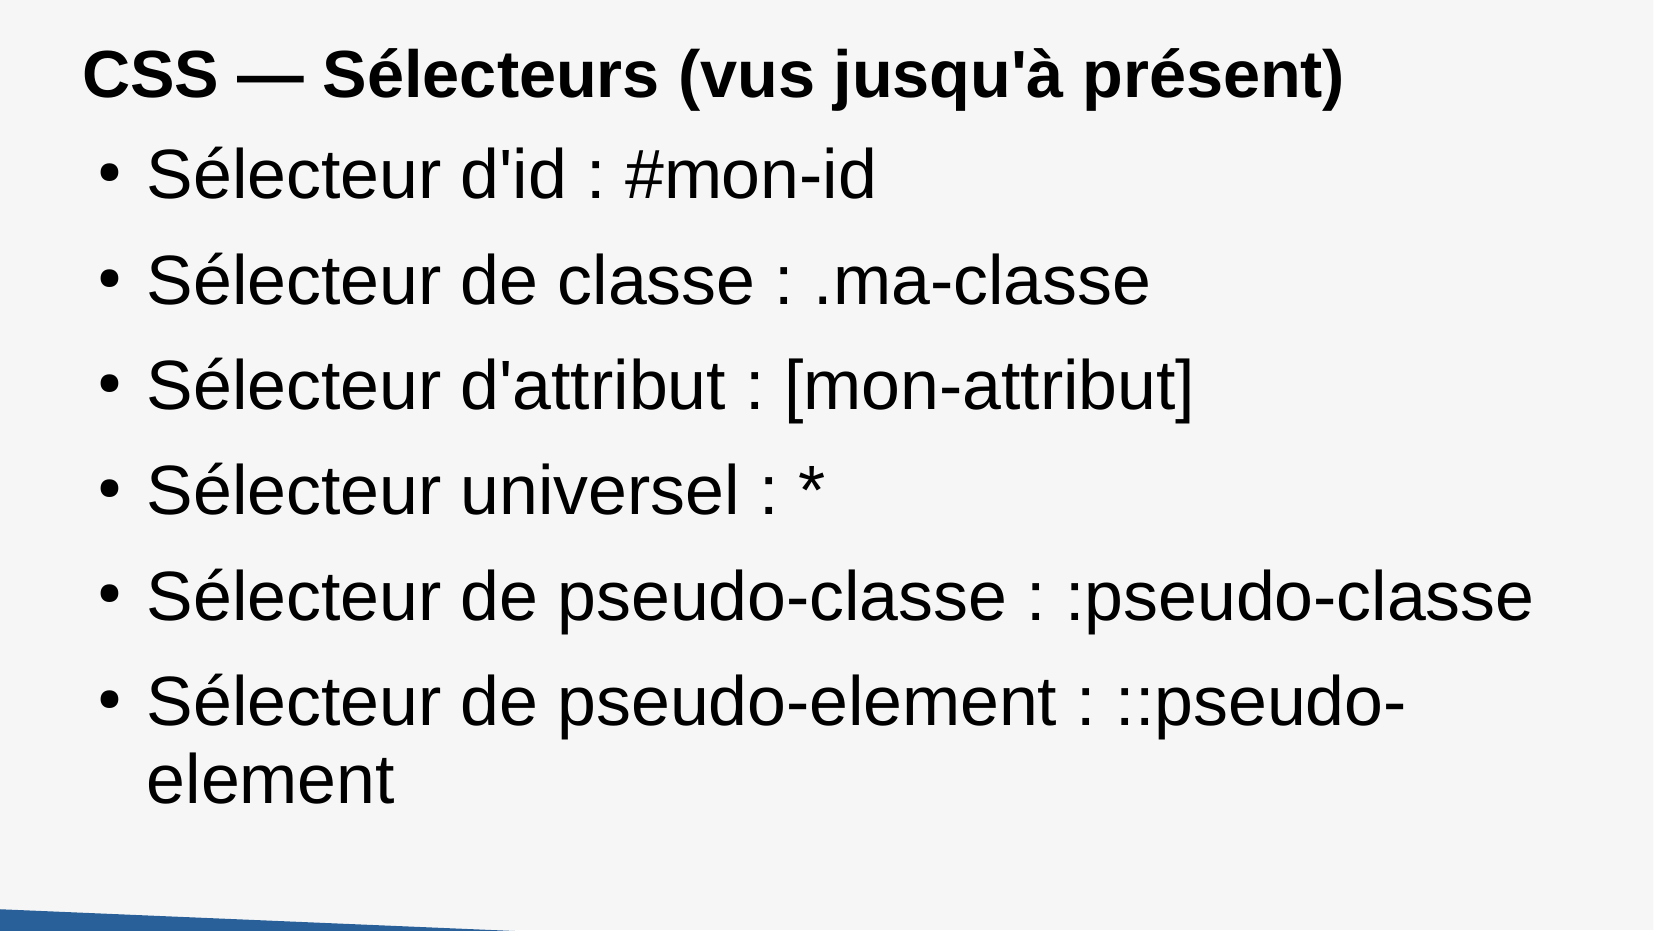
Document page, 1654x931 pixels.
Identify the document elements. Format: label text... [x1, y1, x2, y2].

title CSS — Sélecteurs (vus jusqu'à présent) [82, 37, 1571, 114]
list Sélecteur d'id : #mon-id Sélecteur de classe : .ma-classe Sélecteur d'attribut : [mon-attribut] Sélecteur universel : * Sélecteur de pseudo-classe : :pseudo-classe Sélecteur de pseudo-element : ::pseudo-element [80, 135, 1620, 827]
text_box [0, 909, 515, 931]
